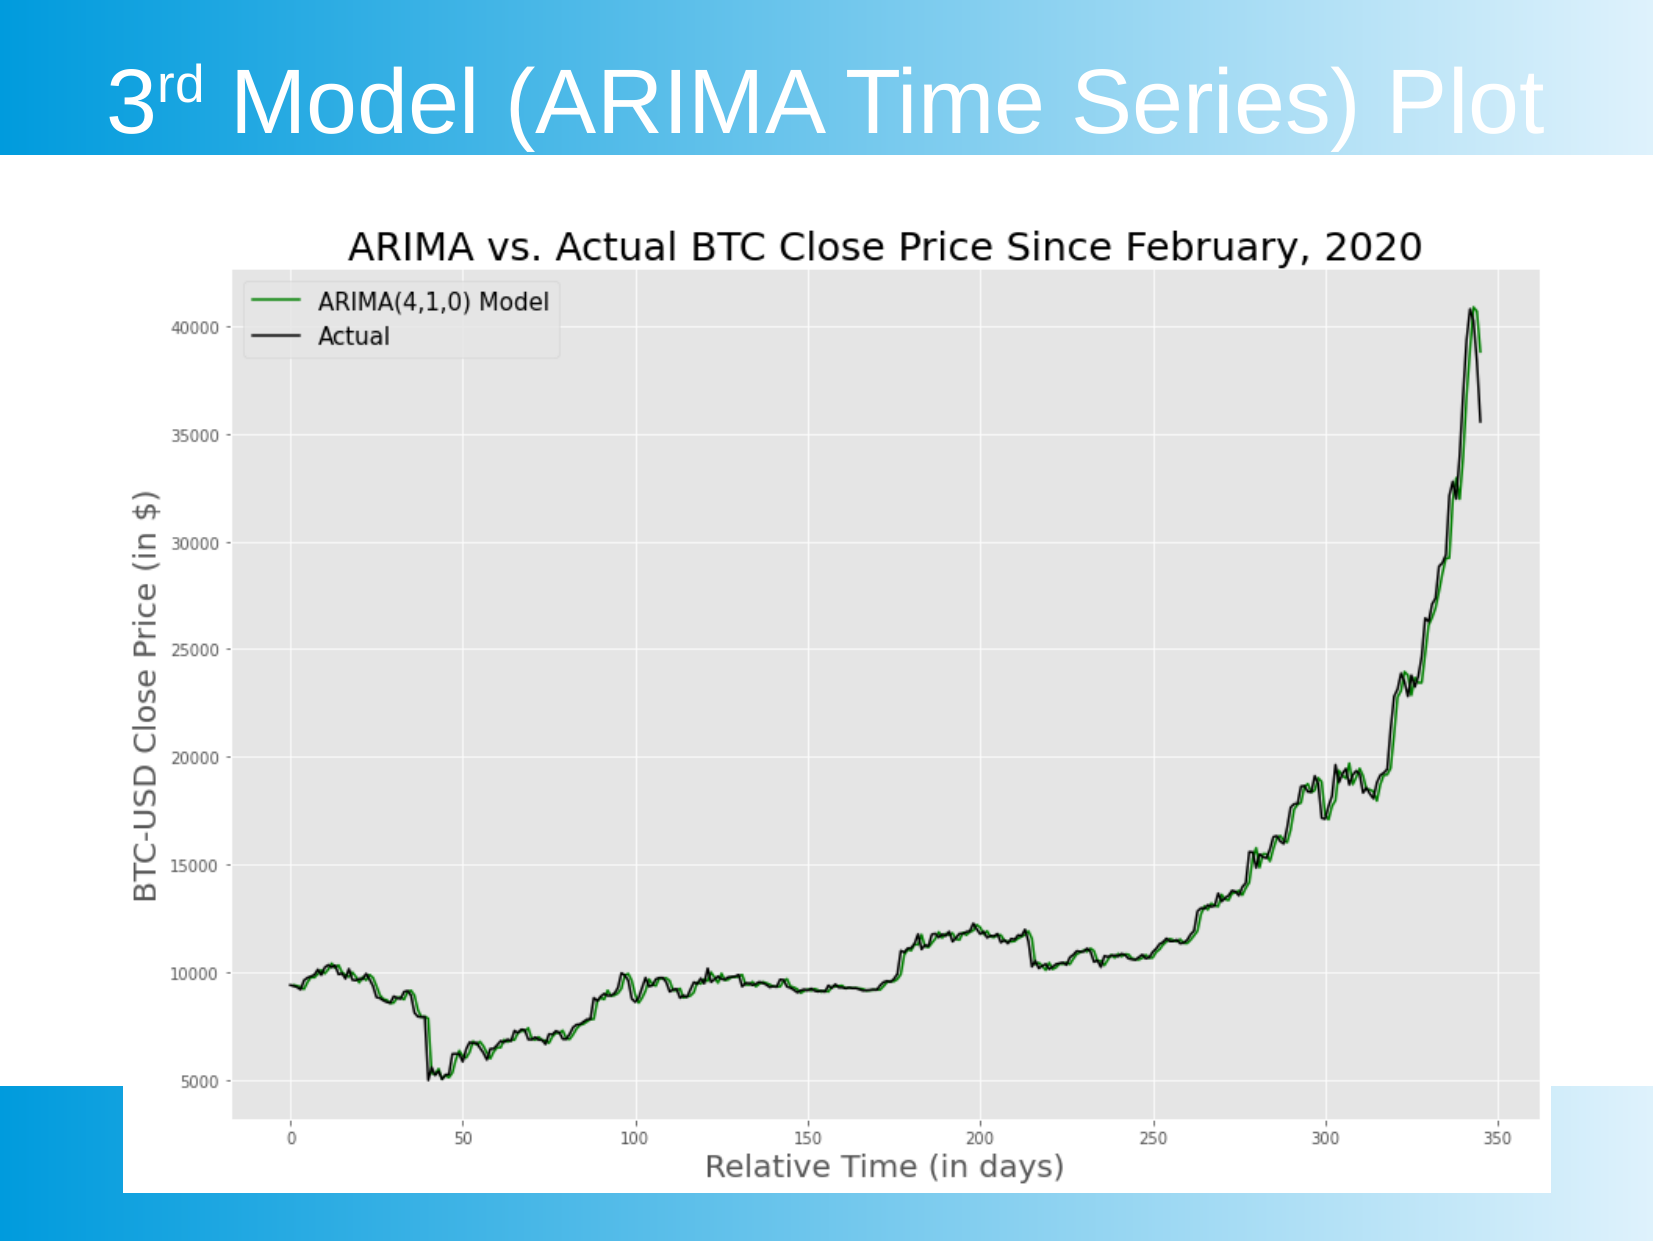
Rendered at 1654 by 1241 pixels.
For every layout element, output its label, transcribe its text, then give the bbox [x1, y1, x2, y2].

picture [123, 220, 1551, 1241]
title 3rd Model (ARIMA Time Series) Plot [82, 48, 1571, 155]
